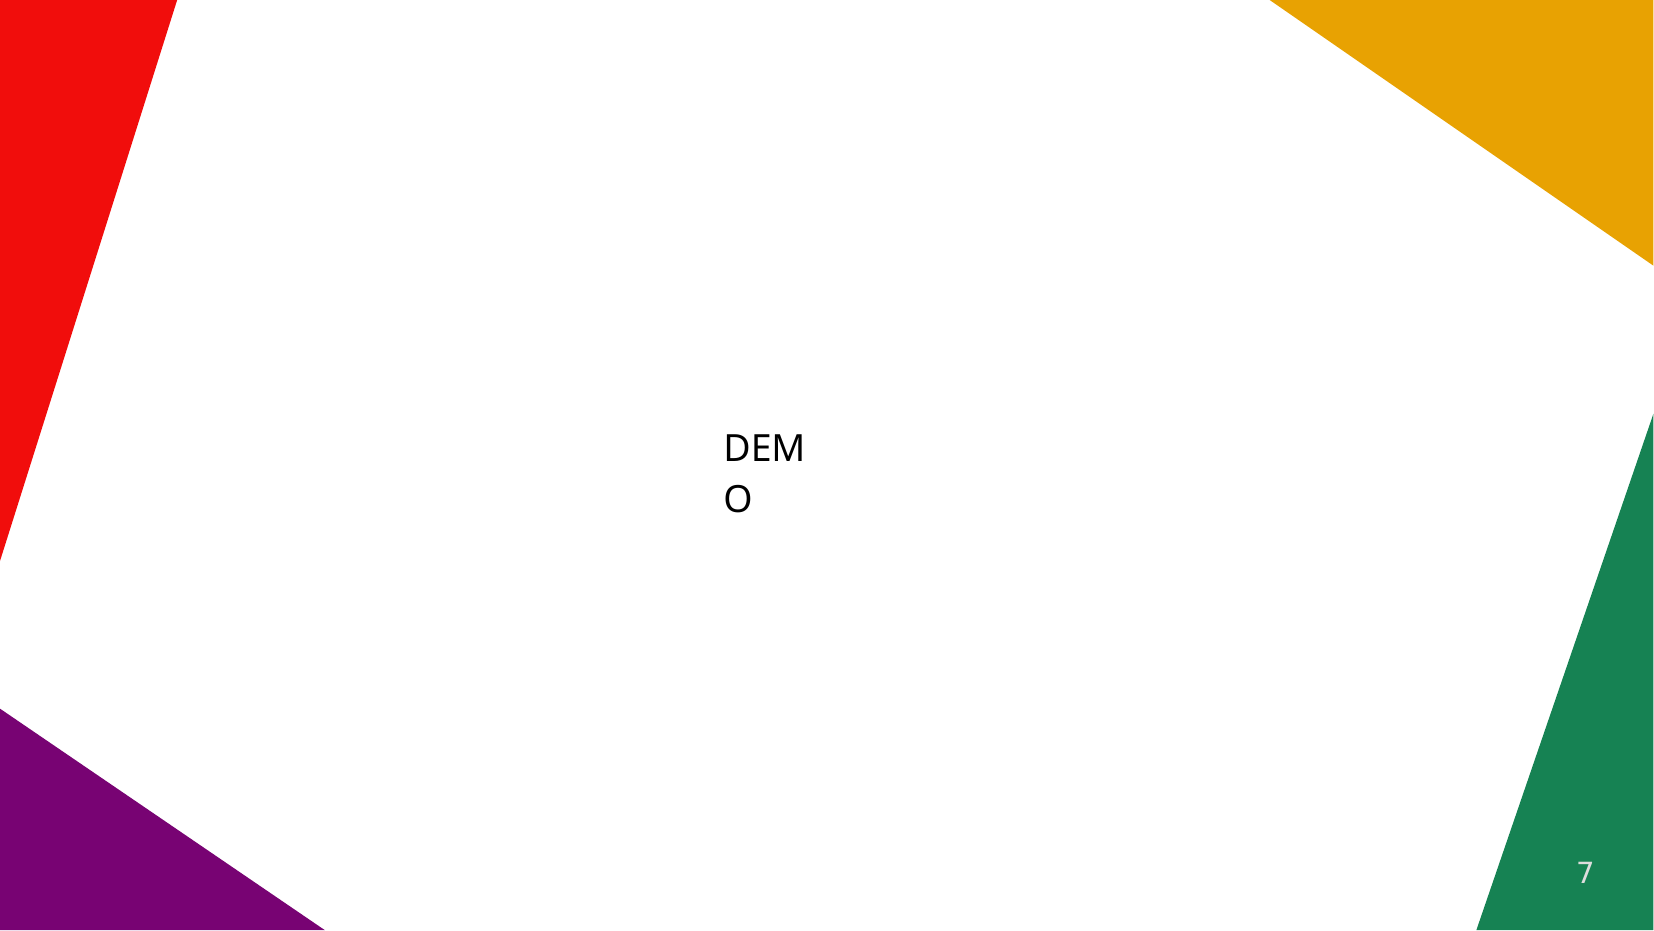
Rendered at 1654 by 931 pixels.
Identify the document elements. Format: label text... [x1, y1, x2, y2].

text_box DEMO [708, 414, 845, 476]
